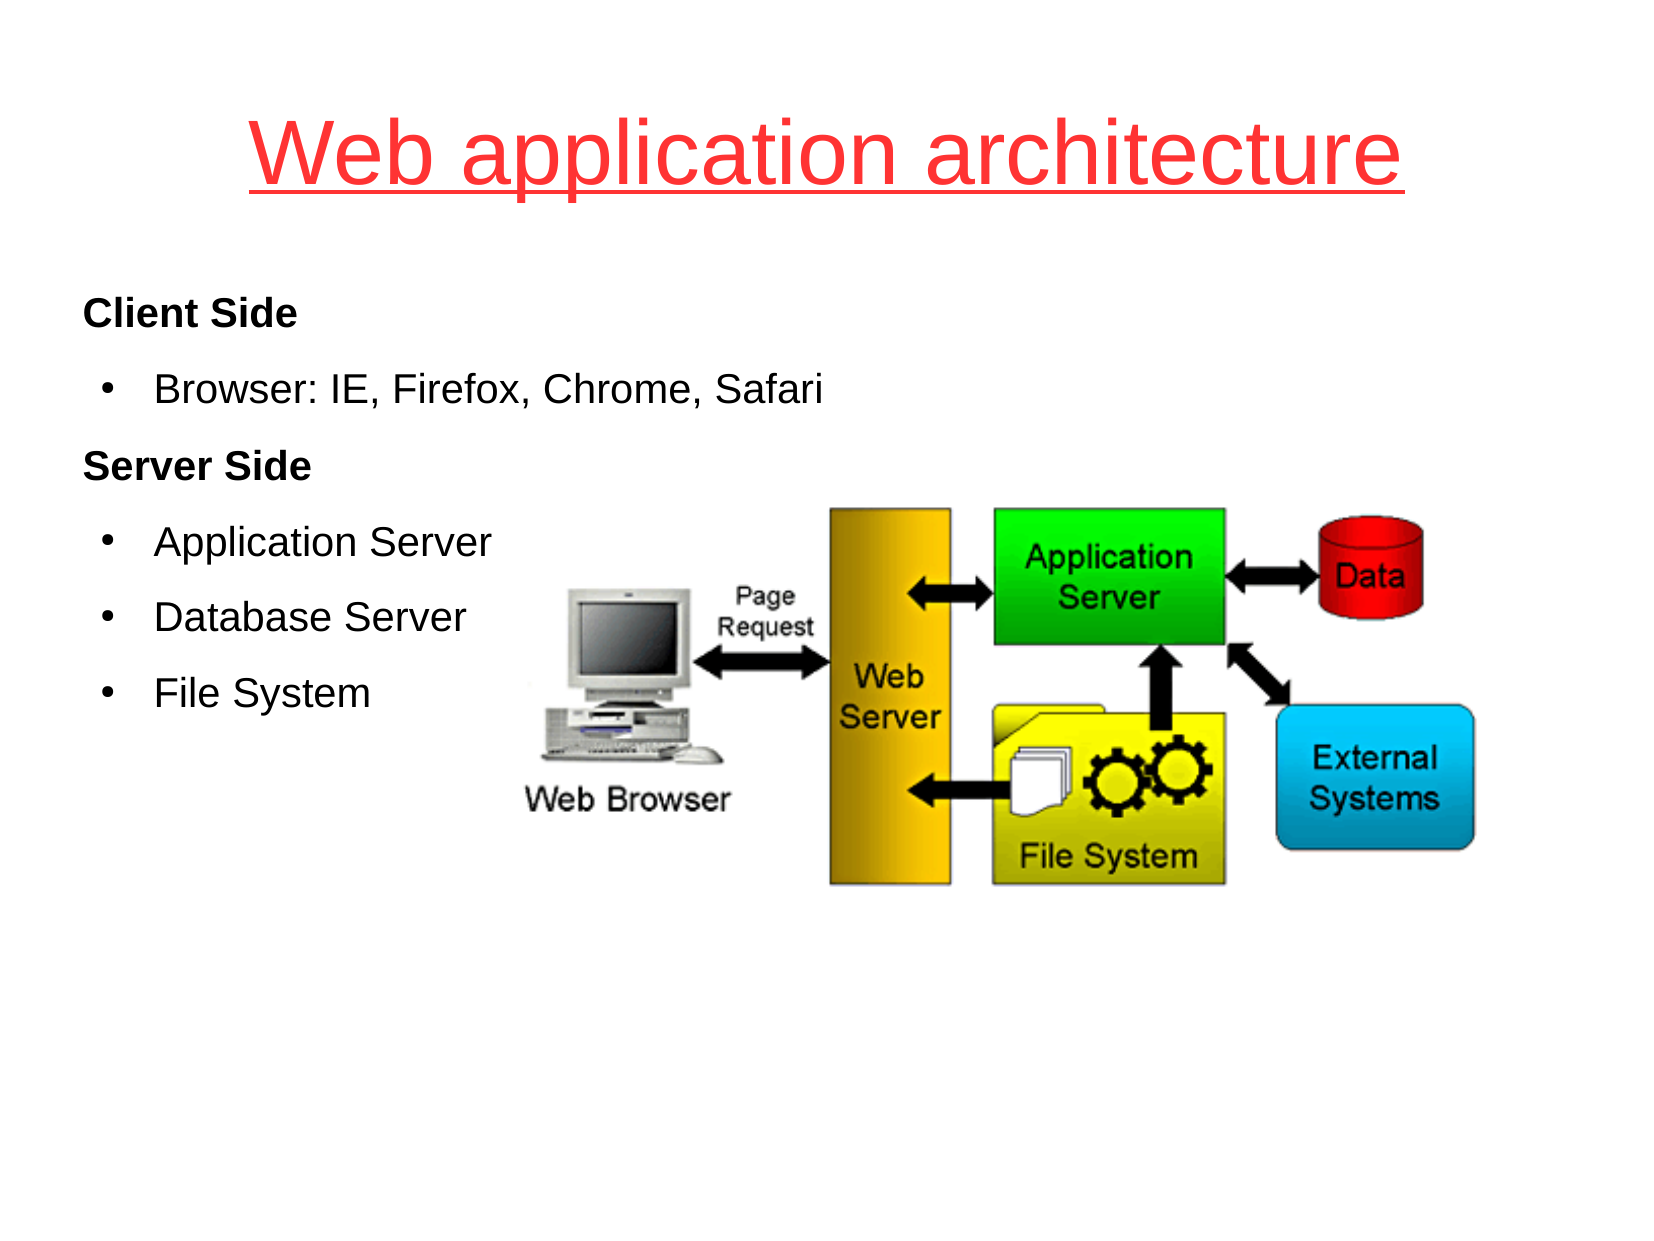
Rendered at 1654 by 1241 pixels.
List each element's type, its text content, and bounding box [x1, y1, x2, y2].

list Client Side Browser: IE, Firefox, Chrome, Safari Server Side Application Server Database Server File System [82, 290, 1571, 1010]
picture [516, 496, 1489, 899]
title Web application architecture [82, 49, 1571, 257]
